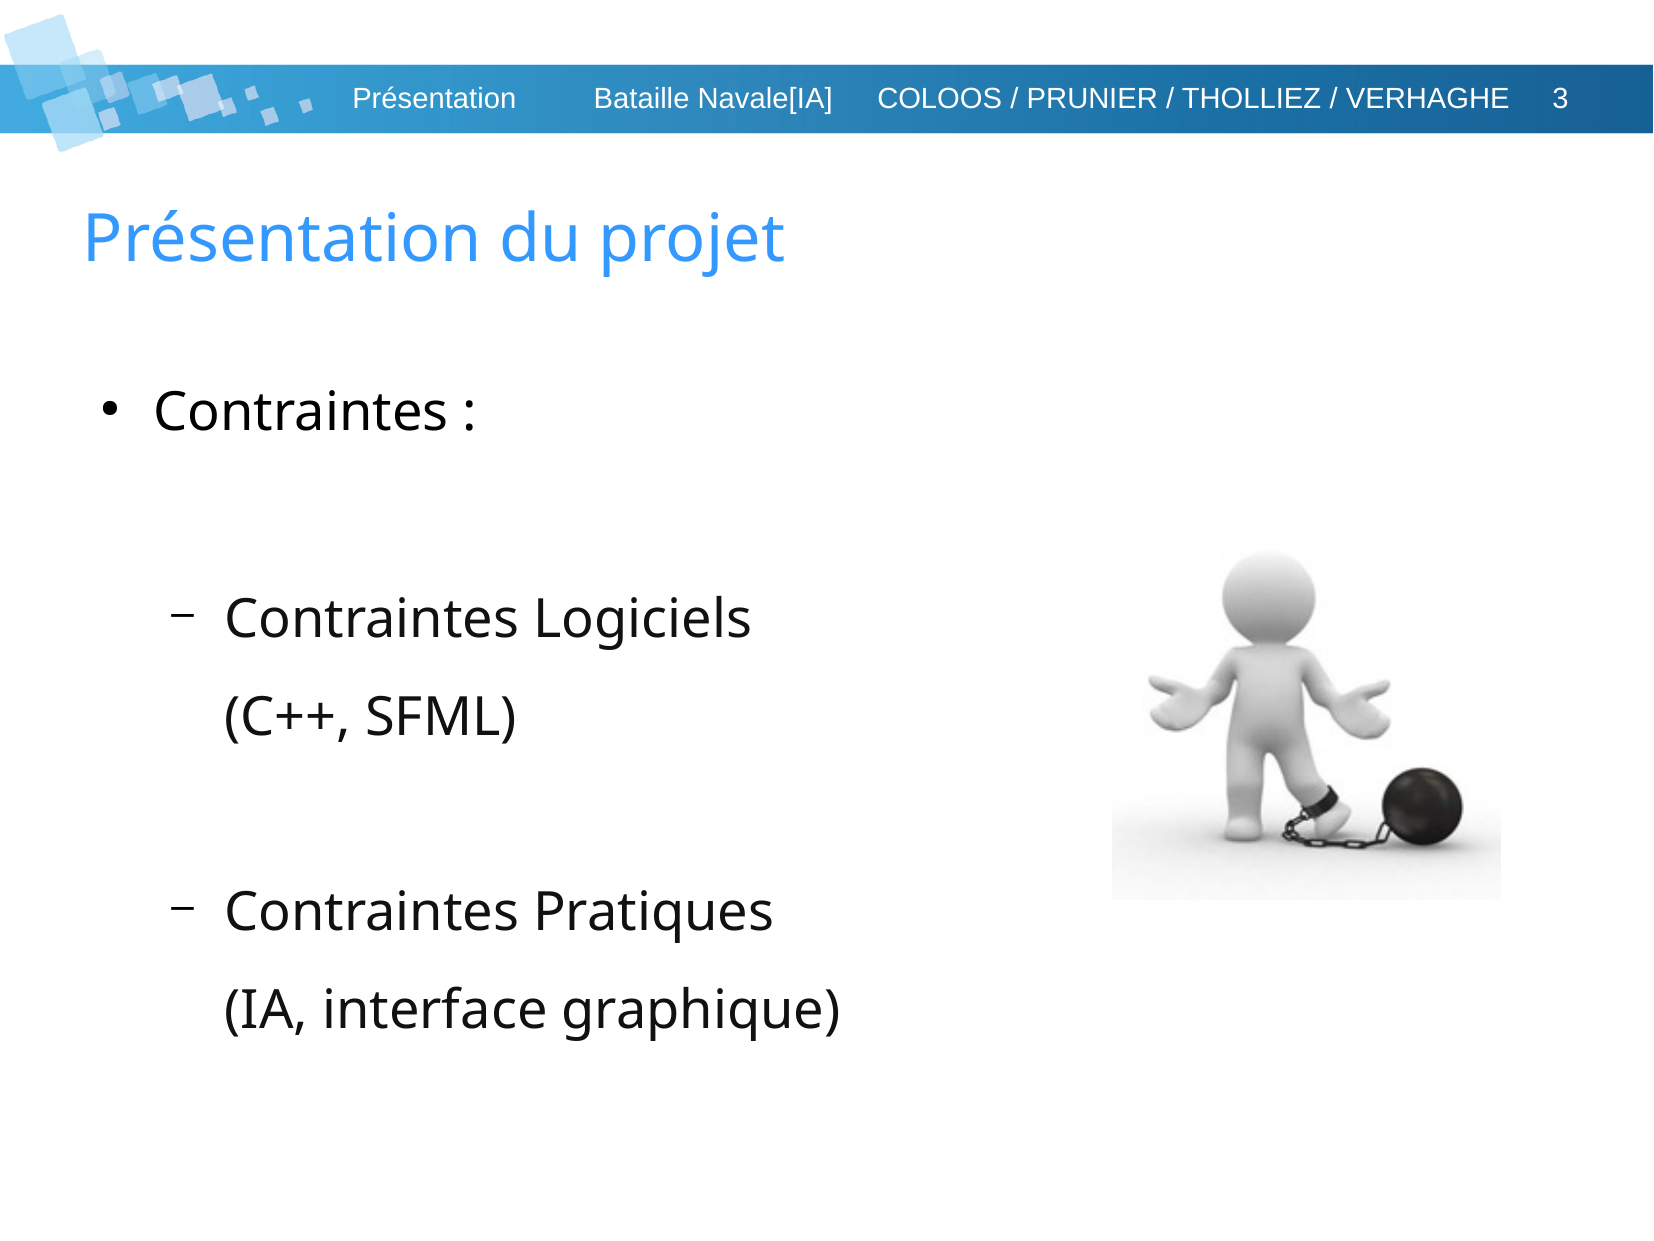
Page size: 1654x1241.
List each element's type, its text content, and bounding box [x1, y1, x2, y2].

list Contraintes : Contraintes Logiciels (C++, SFML) Contraintes Pratiques (IA, interface graphique) [82, 372, 1571, 1093]
picture [0, 0, 1653, 1238]
title Présentation du projet [82, 132, 1571, 340]
text_box Présentation Bataille Navale[IA] COLOOS / PRUNIER / THOLLIEZ / VERHAGHE 3 [337, 75, 1613, 123]
